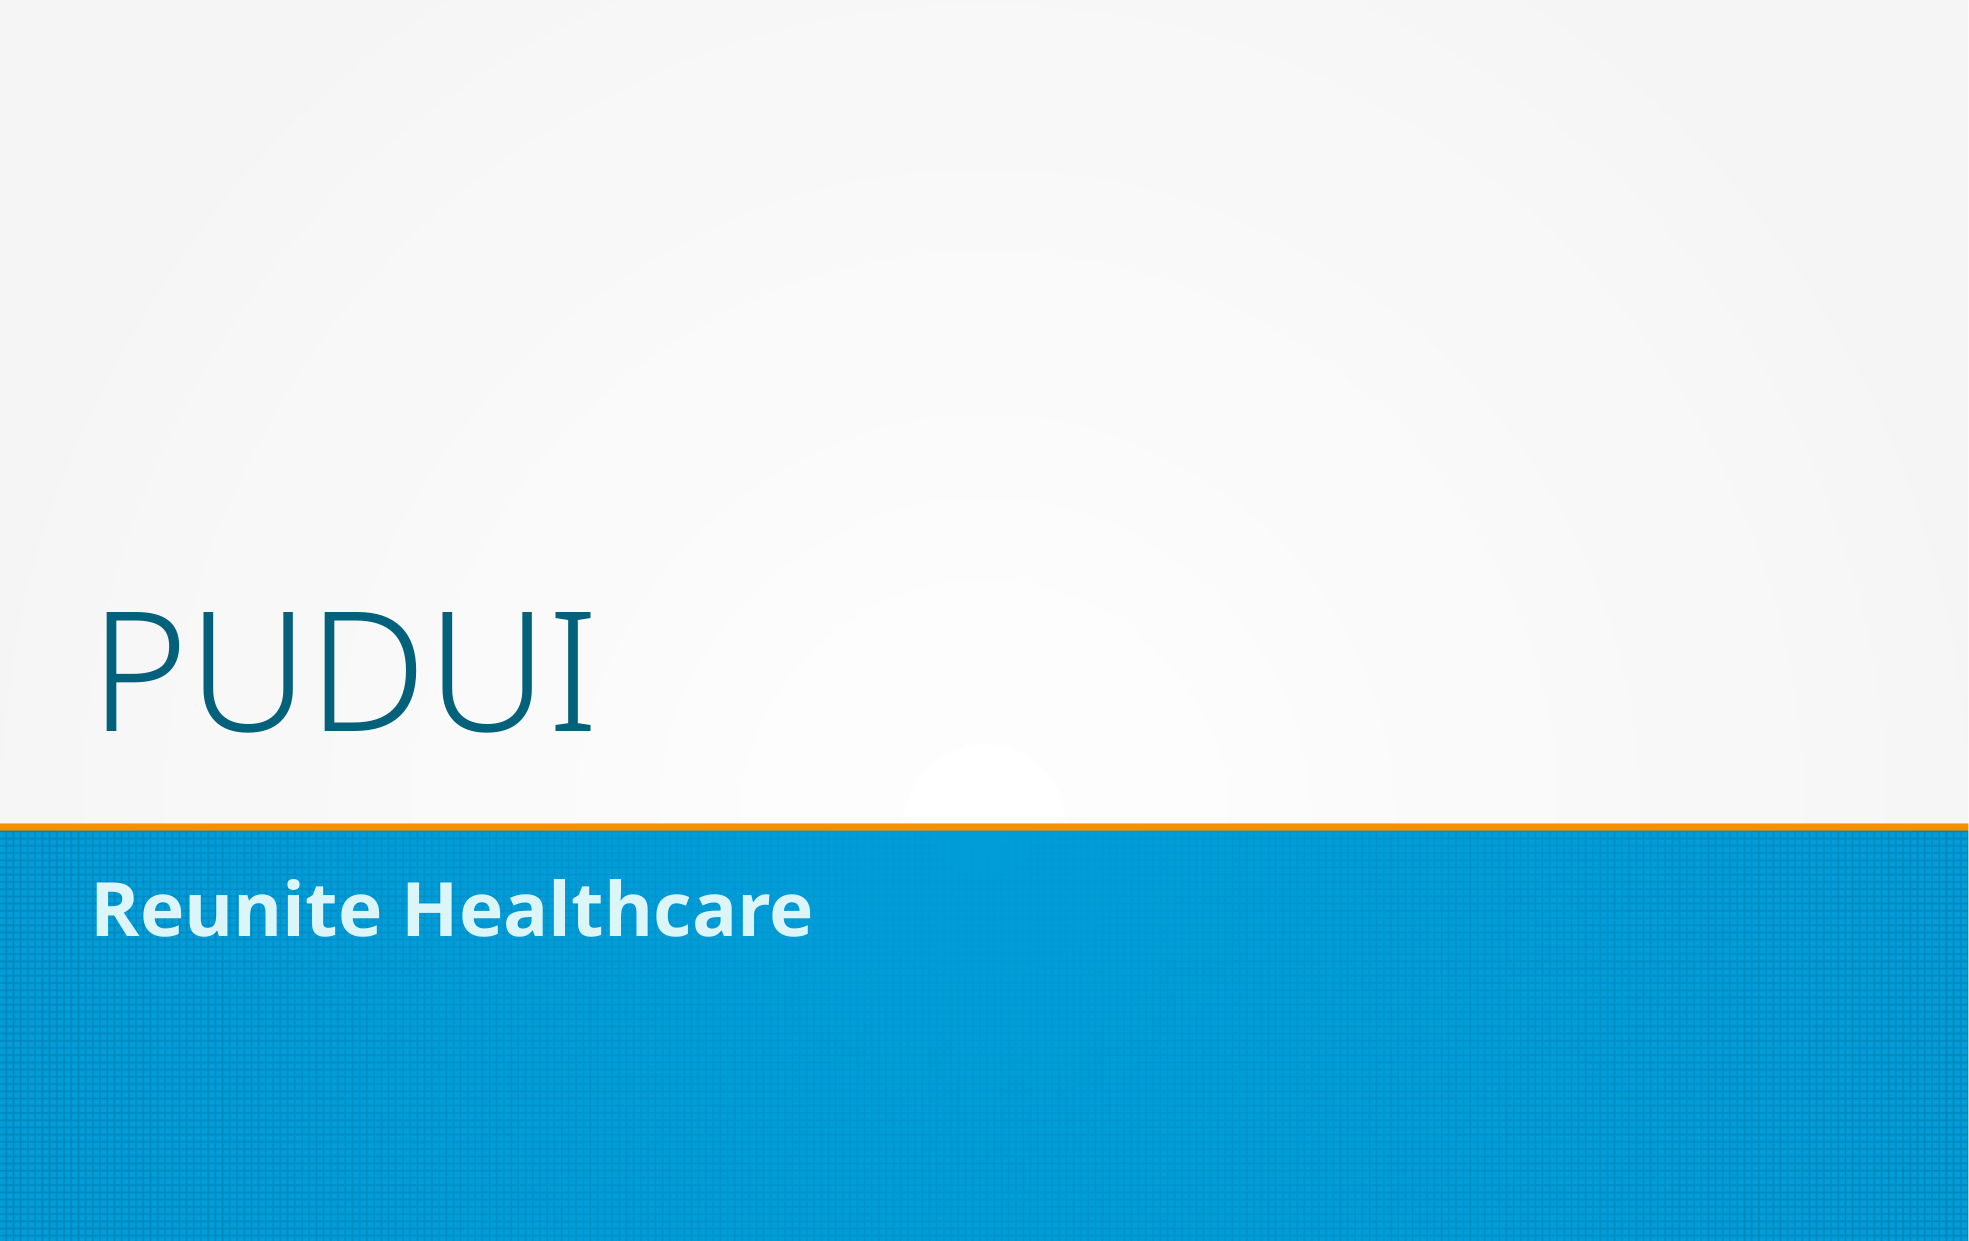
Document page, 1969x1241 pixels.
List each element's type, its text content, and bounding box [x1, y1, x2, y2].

subtitle Reunite Healthcare [90, 855, 1861, 1111]
picture [0, 0, 1969, 830]
title PUDUI [90, 49, 1862, 781]
